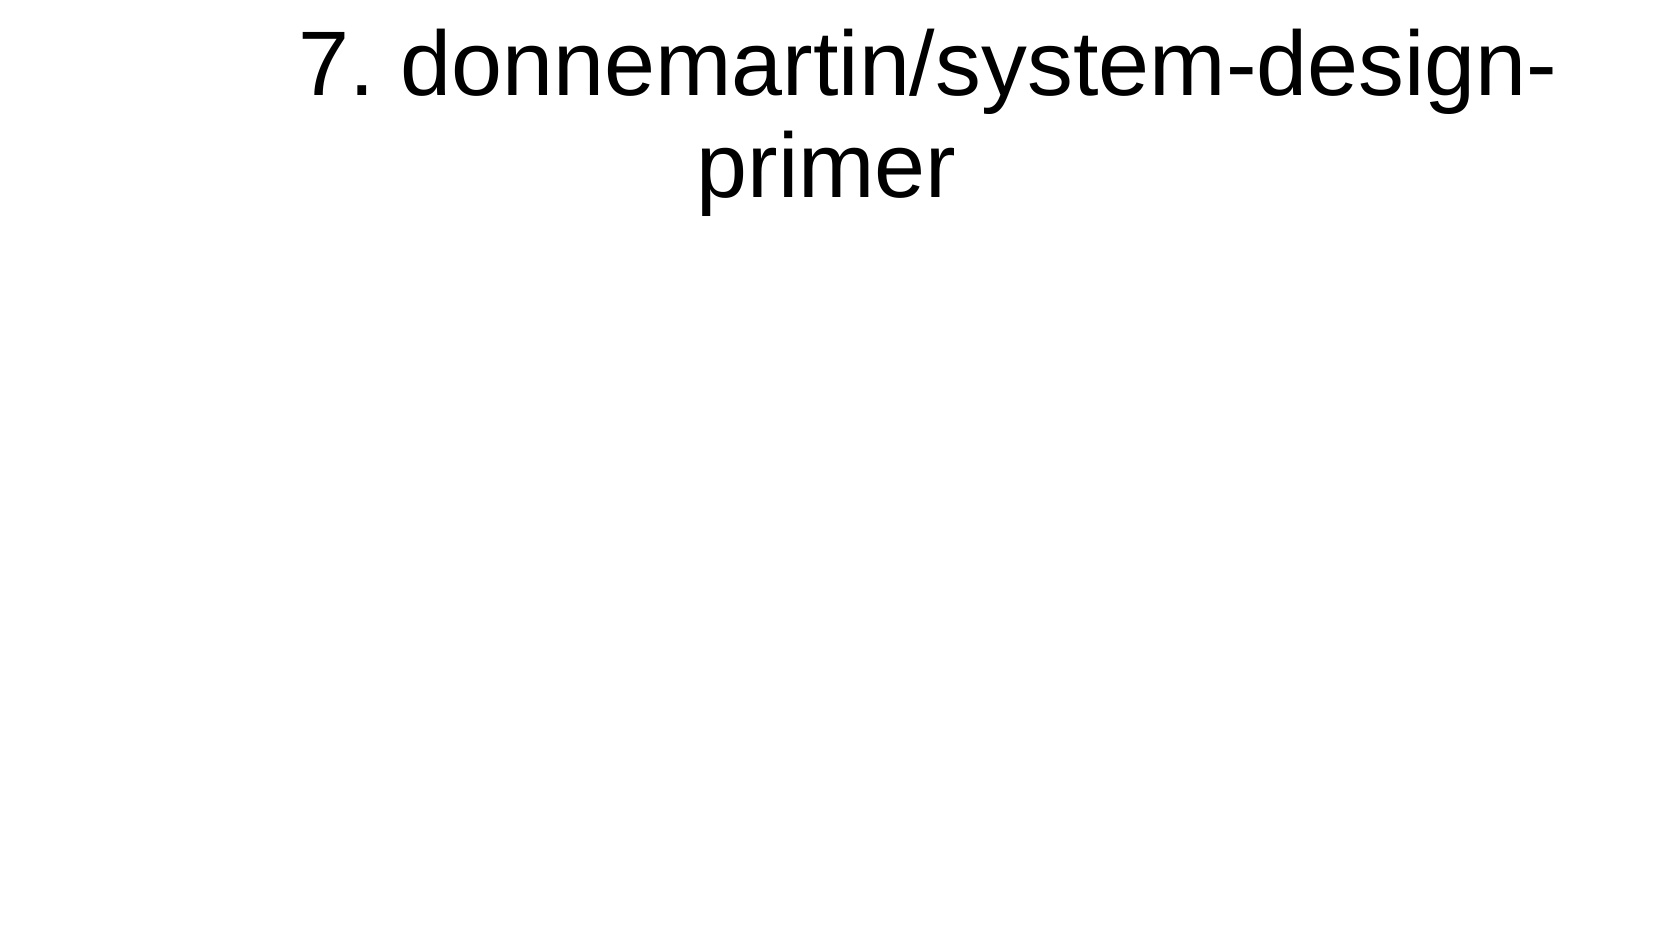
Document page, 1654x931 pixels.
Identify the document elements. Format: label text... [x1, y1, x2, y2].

title 7. donnemartin/system-design-primer [82, 12, 1571, 218]
